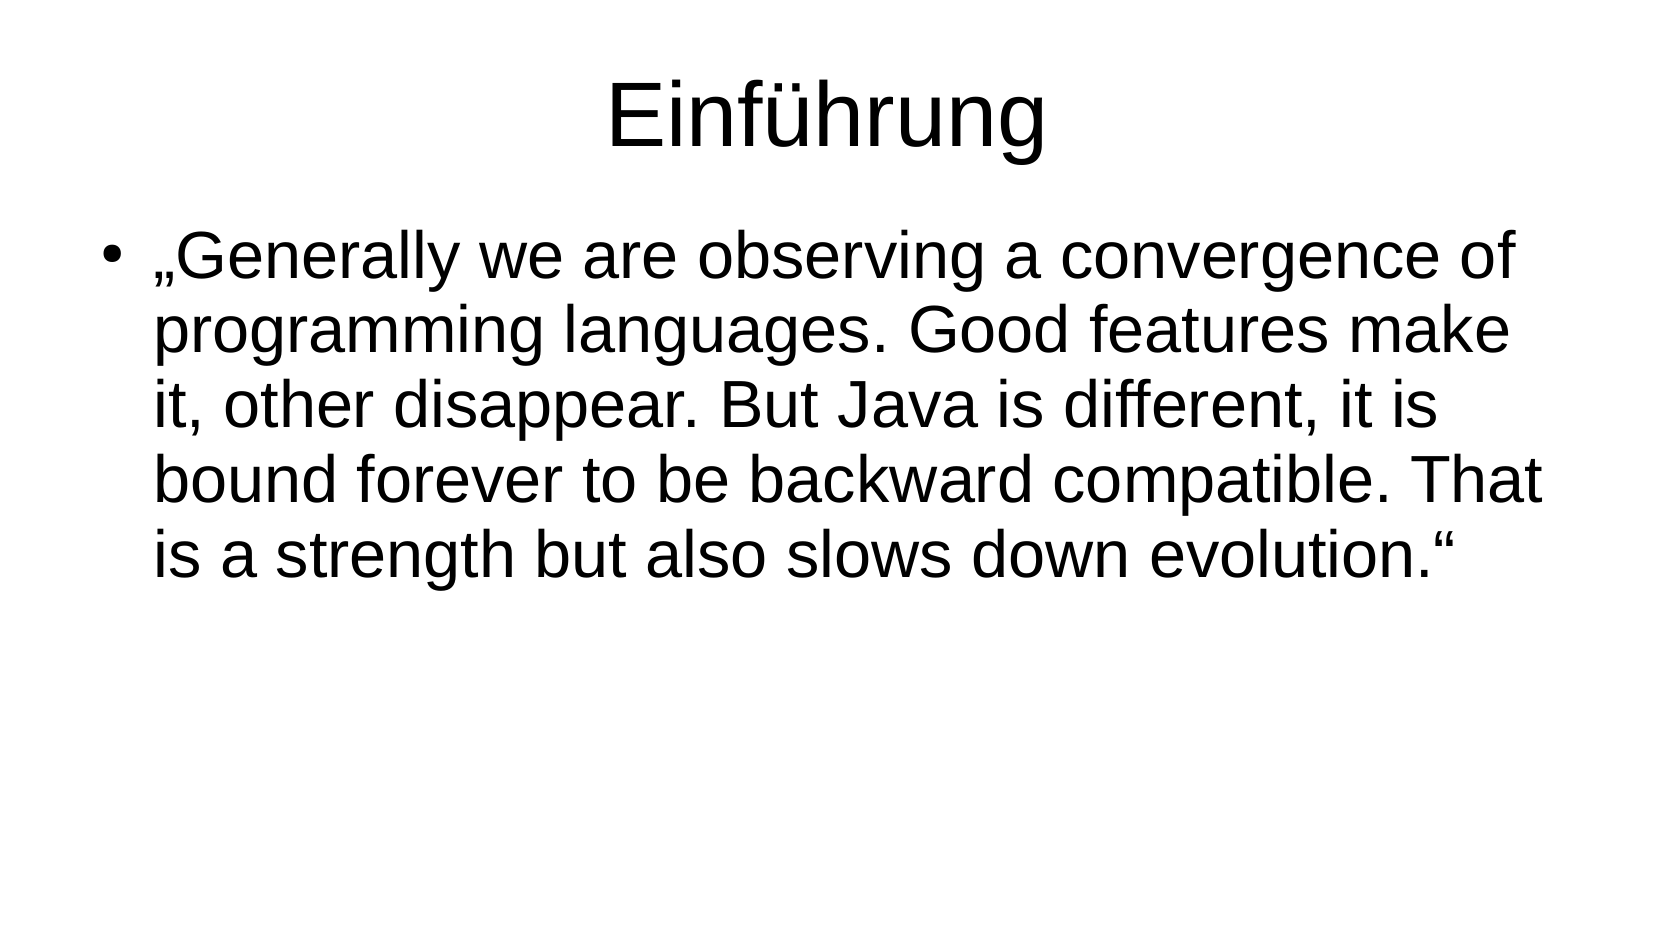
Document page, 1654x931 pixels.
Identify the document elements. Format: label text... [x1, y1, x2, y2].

title Einführung [82, 37, 1571, 193]
list „Generally we are observing a convergence of programming languages. Good features make it, other disappear. But Java is different, it is bound forever to be backward compatible. That is a strength but also slows down evolution.“ [82, 217, 1571, 758]
